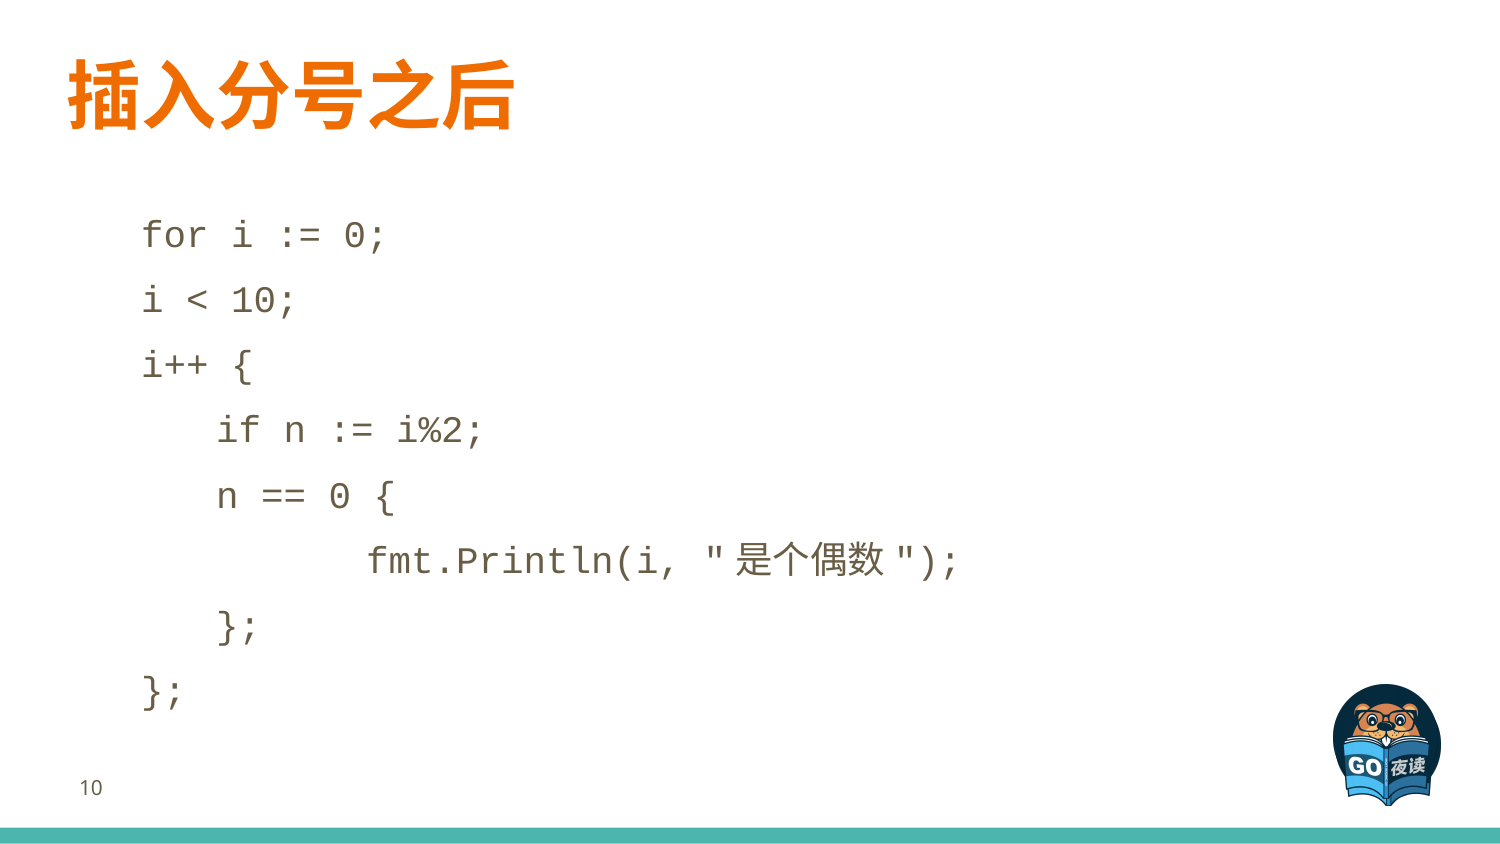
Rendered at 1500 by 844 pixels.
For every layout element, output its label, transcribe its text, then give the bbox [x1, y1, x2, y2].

picture [1333, 684, 1441, 806]
list for i := 0; i < 10; i++ { if n := i%2; n == 0 { fmt.Println(i, "是个偶数"); }; }; [51, 206, 1329, 757]
title 插入分号之后 [51, 33, 1449, 150]
slide_number <number> [27, 756, 118, 821]
